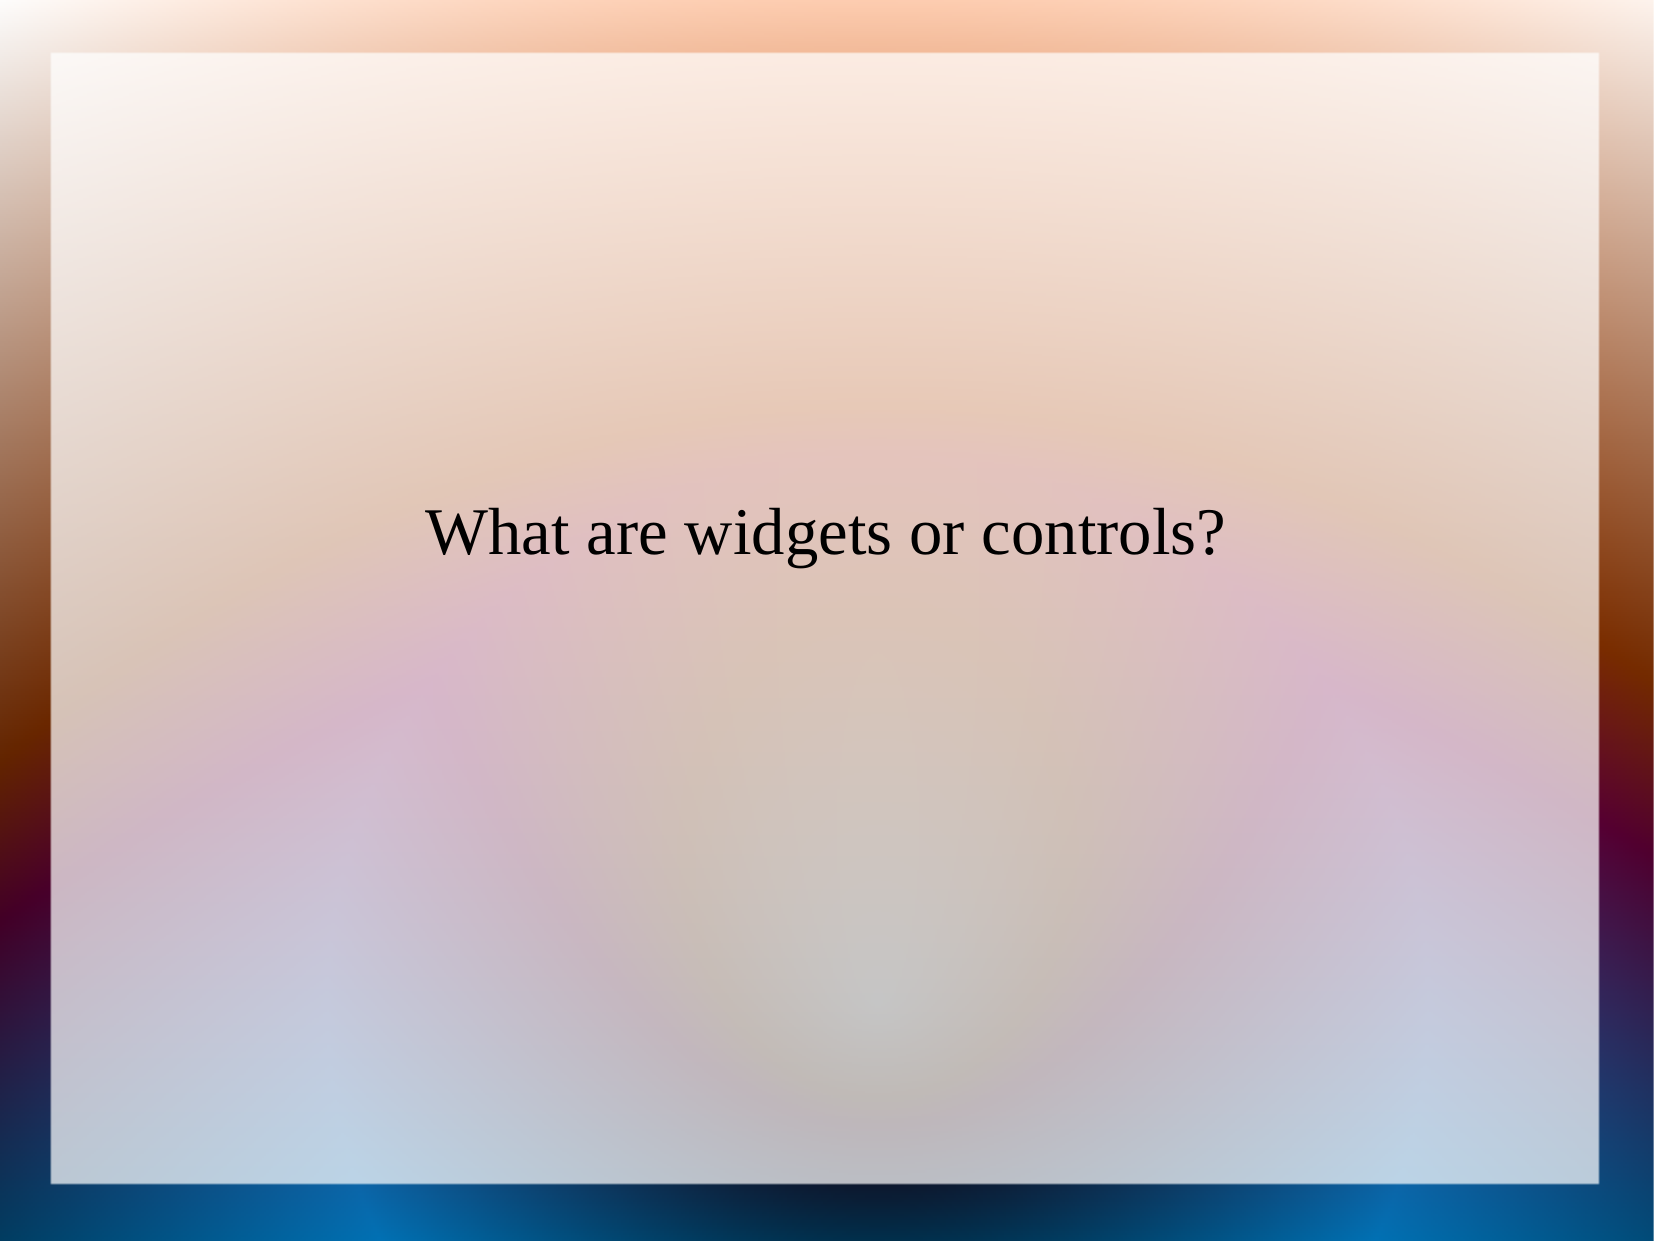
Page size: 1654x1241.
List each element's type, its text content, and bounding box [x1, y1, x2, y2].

picture [0, 0, 1654, 1241]
subtitle What are widgets or controls? [82, 55, 1571, 1010]
